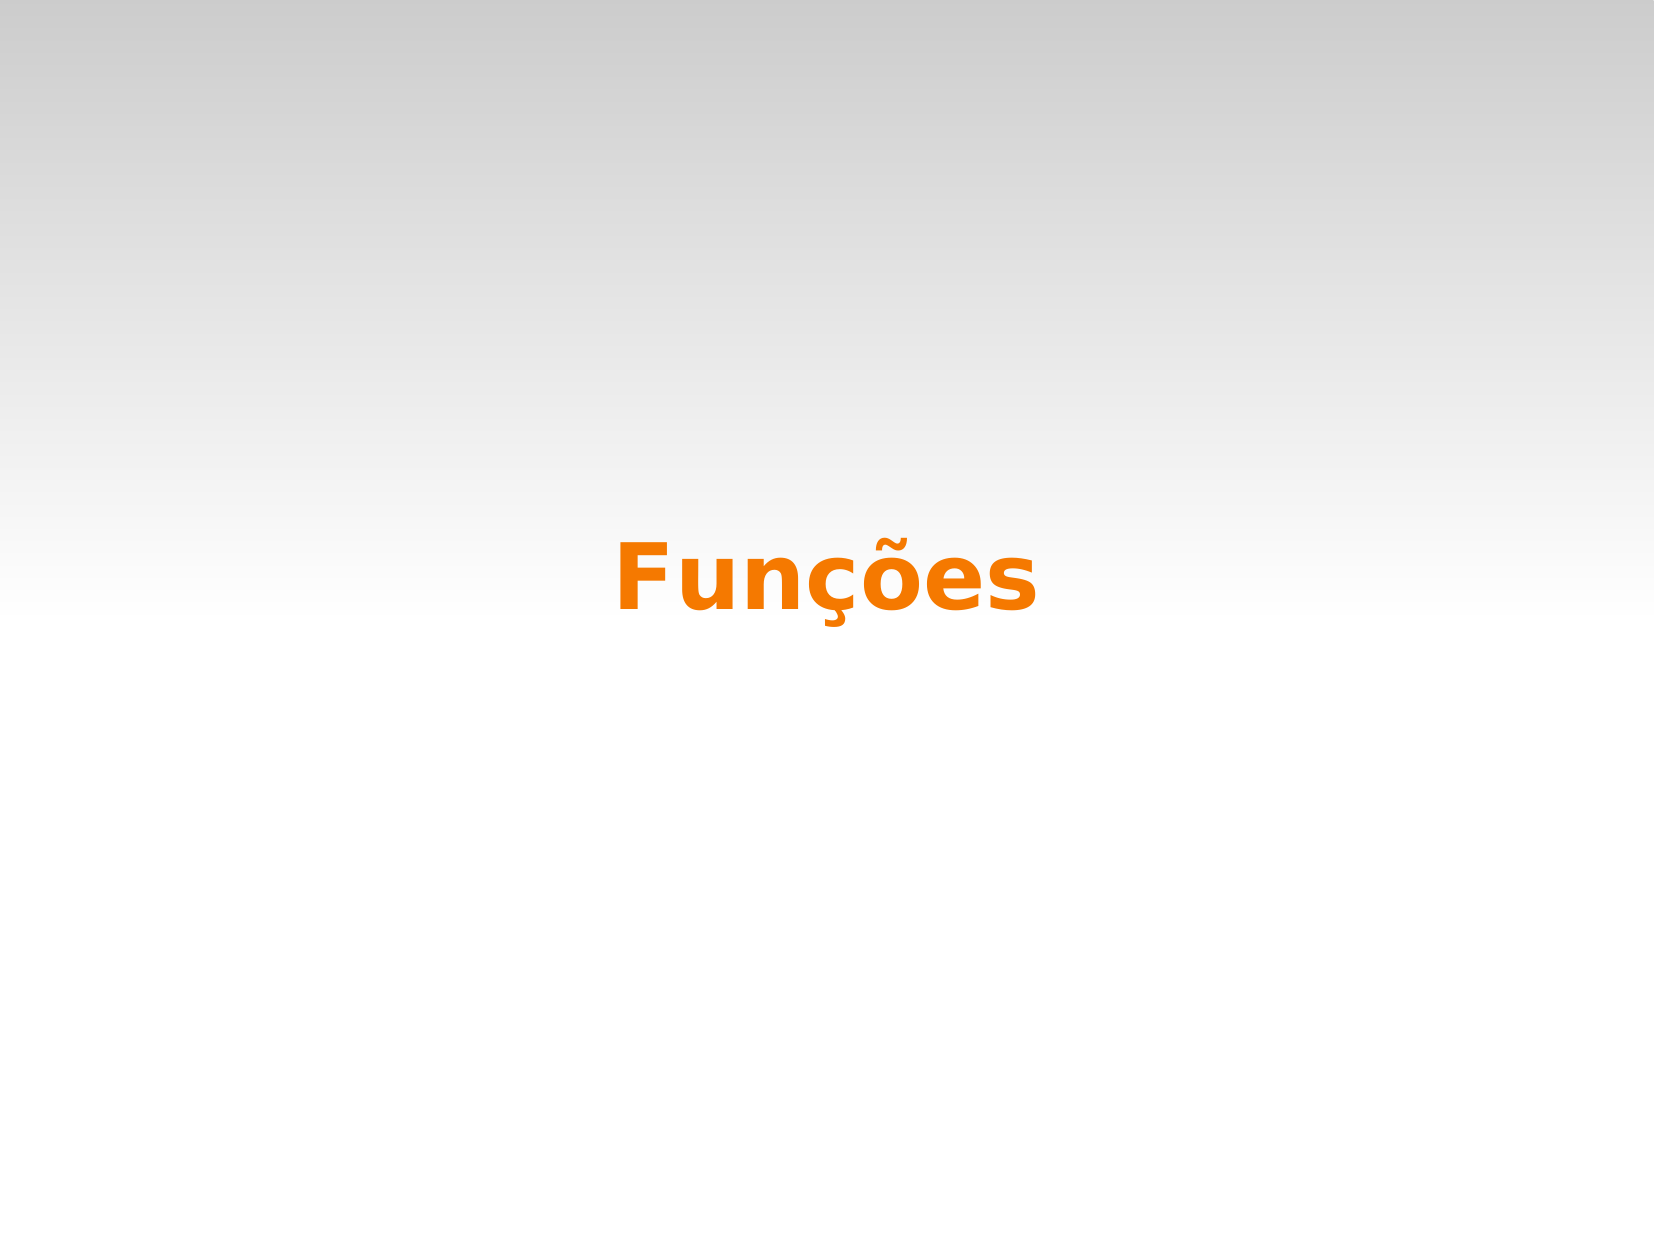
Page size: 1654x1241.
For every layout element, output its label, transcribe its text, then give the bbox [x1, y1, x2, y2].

title Funções [82, 474, 1571, 682]
